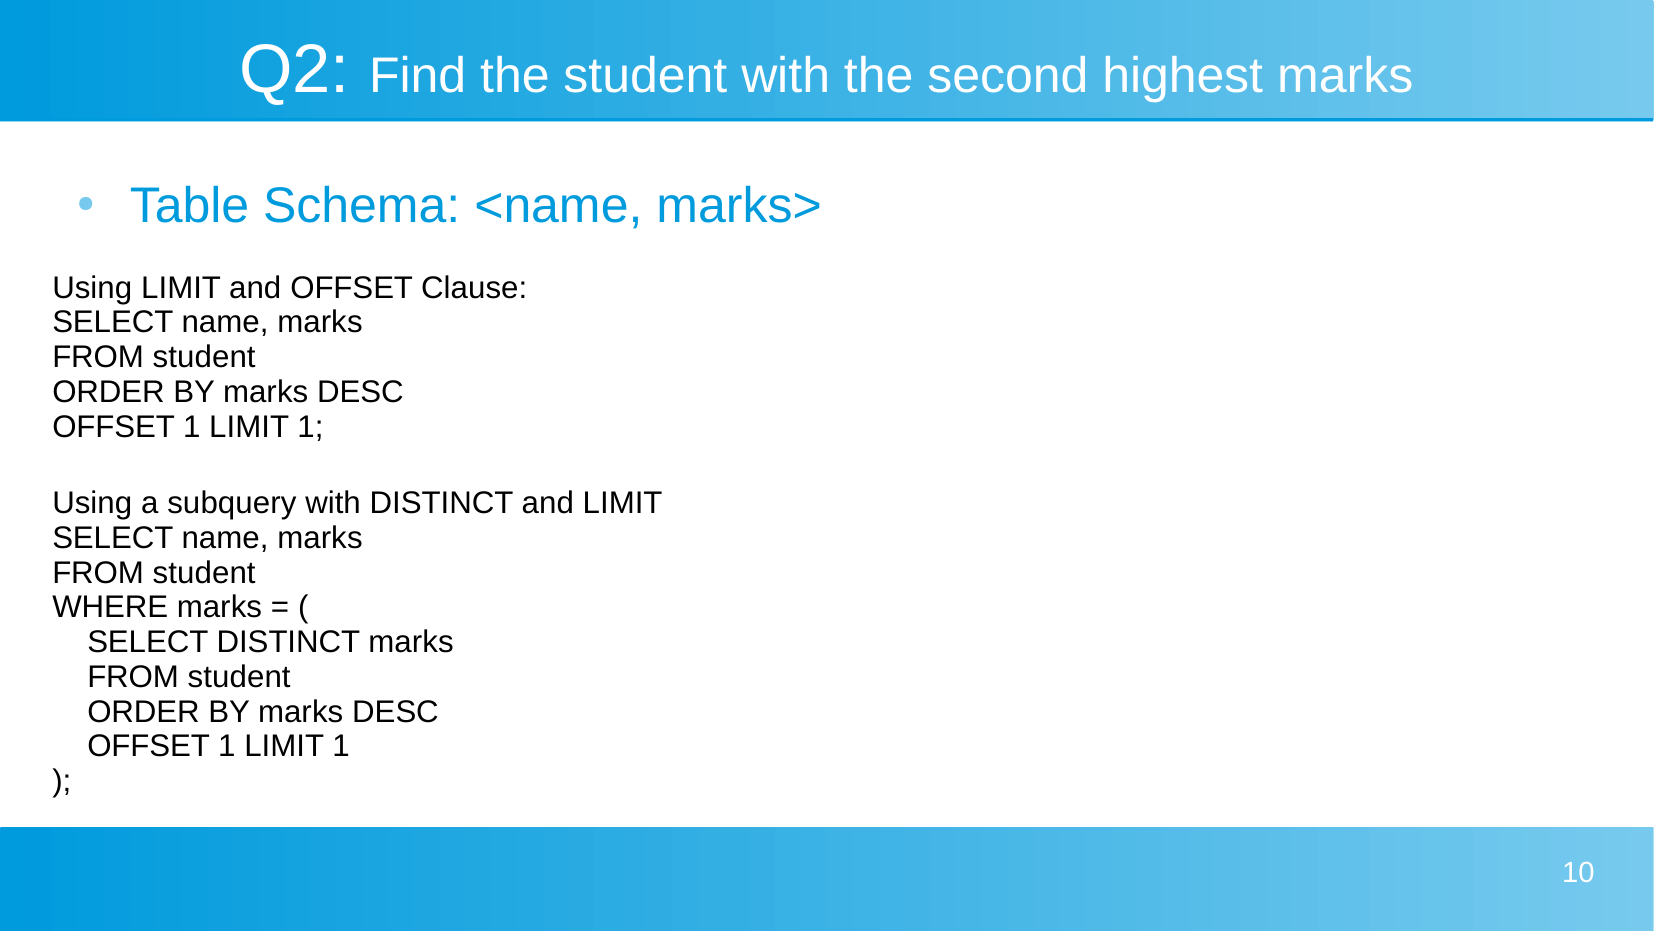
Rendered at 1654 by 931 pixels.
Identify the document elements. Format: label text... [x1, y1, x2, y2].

list Table Schema: <name, marks> [59, 177, 1595, 768]
text_box Using LIMIT and OFFSET Clause: SELECT name, marks FROM student ORDER BY marks DESC OFFSET 1 LIMIT 1; Using a subquery with DISTINCT and LIMIT SELECT name, marks FROM student WHERE marks = ( SELECT DISTINCT marks FROM student ORDER BY marks DESC OFFSET 1 LIMIT 1 ); [37, 262, 1576, 890]
title Q2: Find the student with the second highest marks [59, 29, 1595, 108]
